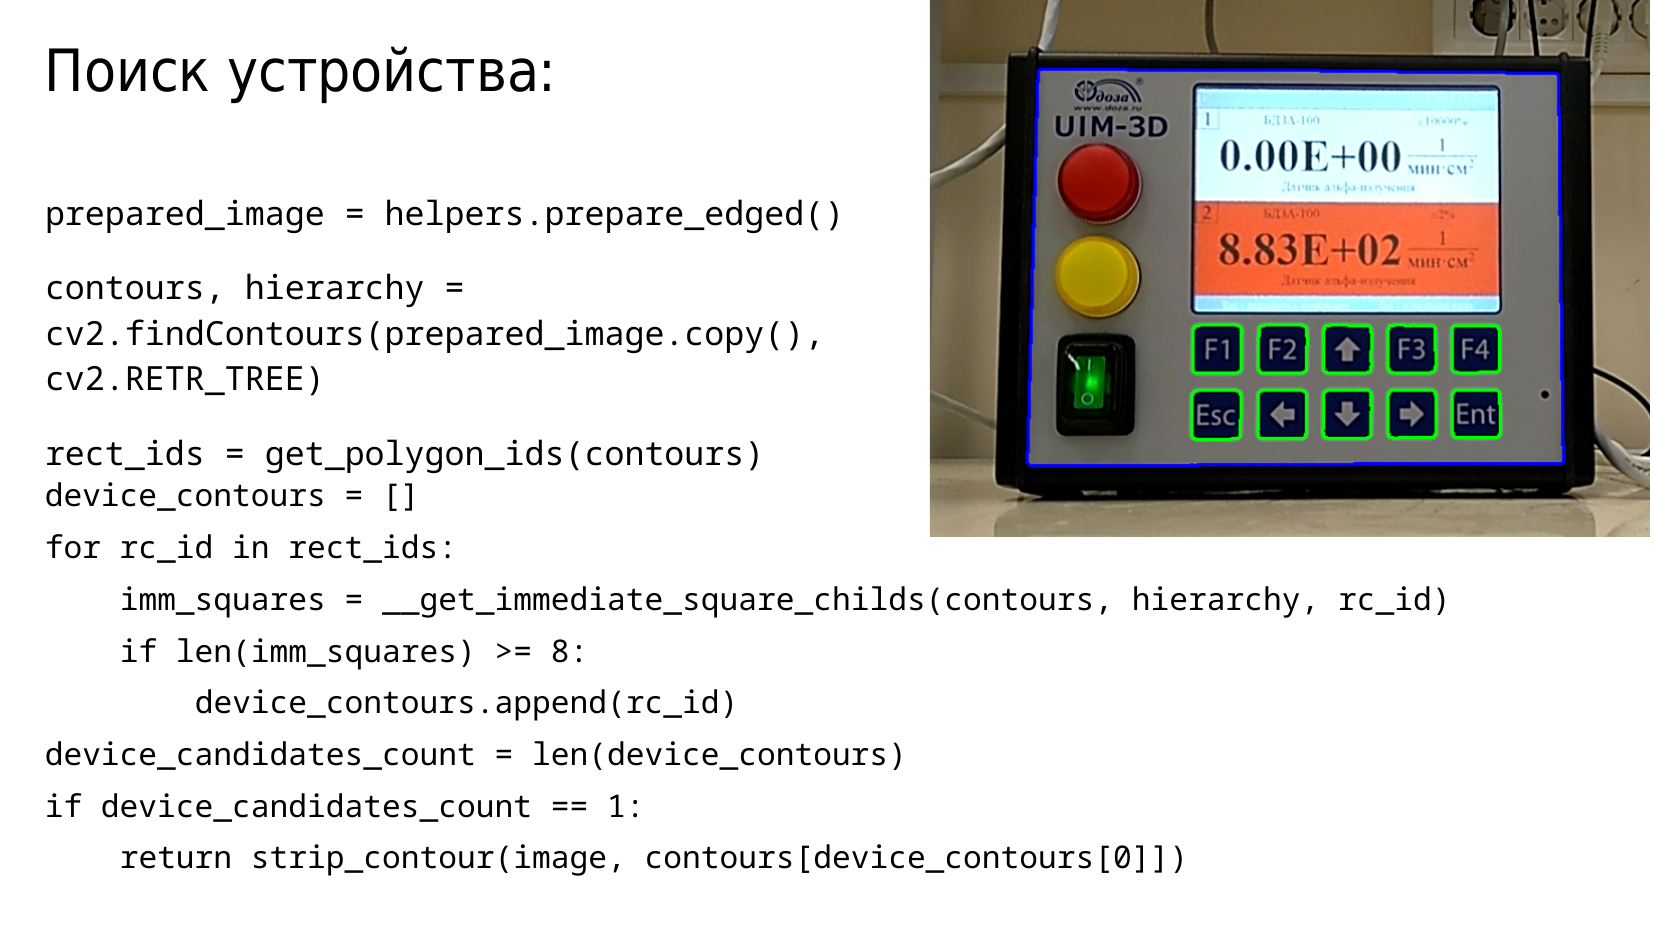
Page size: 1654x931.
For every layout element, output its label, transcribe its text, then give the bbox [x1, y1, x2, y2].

text_box device_contours = [] for rc_id in rect_ids: imm_squares = __get_immediate_square_childs(contours, hierarchy, rc_id) if len(imm_squares) >= 8: device_contours.append(rc_id) device_candidates_count = len(device_contours) if device_candidates_count == 1: return strip_contour(image, contours[device_contours[0]]) [30, 465, 1654, 888]
text_box Поиск устройства: [30, 30, 929, 113]
list prepared_image = helpers.prepare_edged() contours, hierarchy = cv2.findContours(prepared_image.copy(), cv2.RETR_TREE) rect_ids = get_polygon_ids(contours) [45, 189, 929, 465]
picture [929, 0, 1650, 537]
